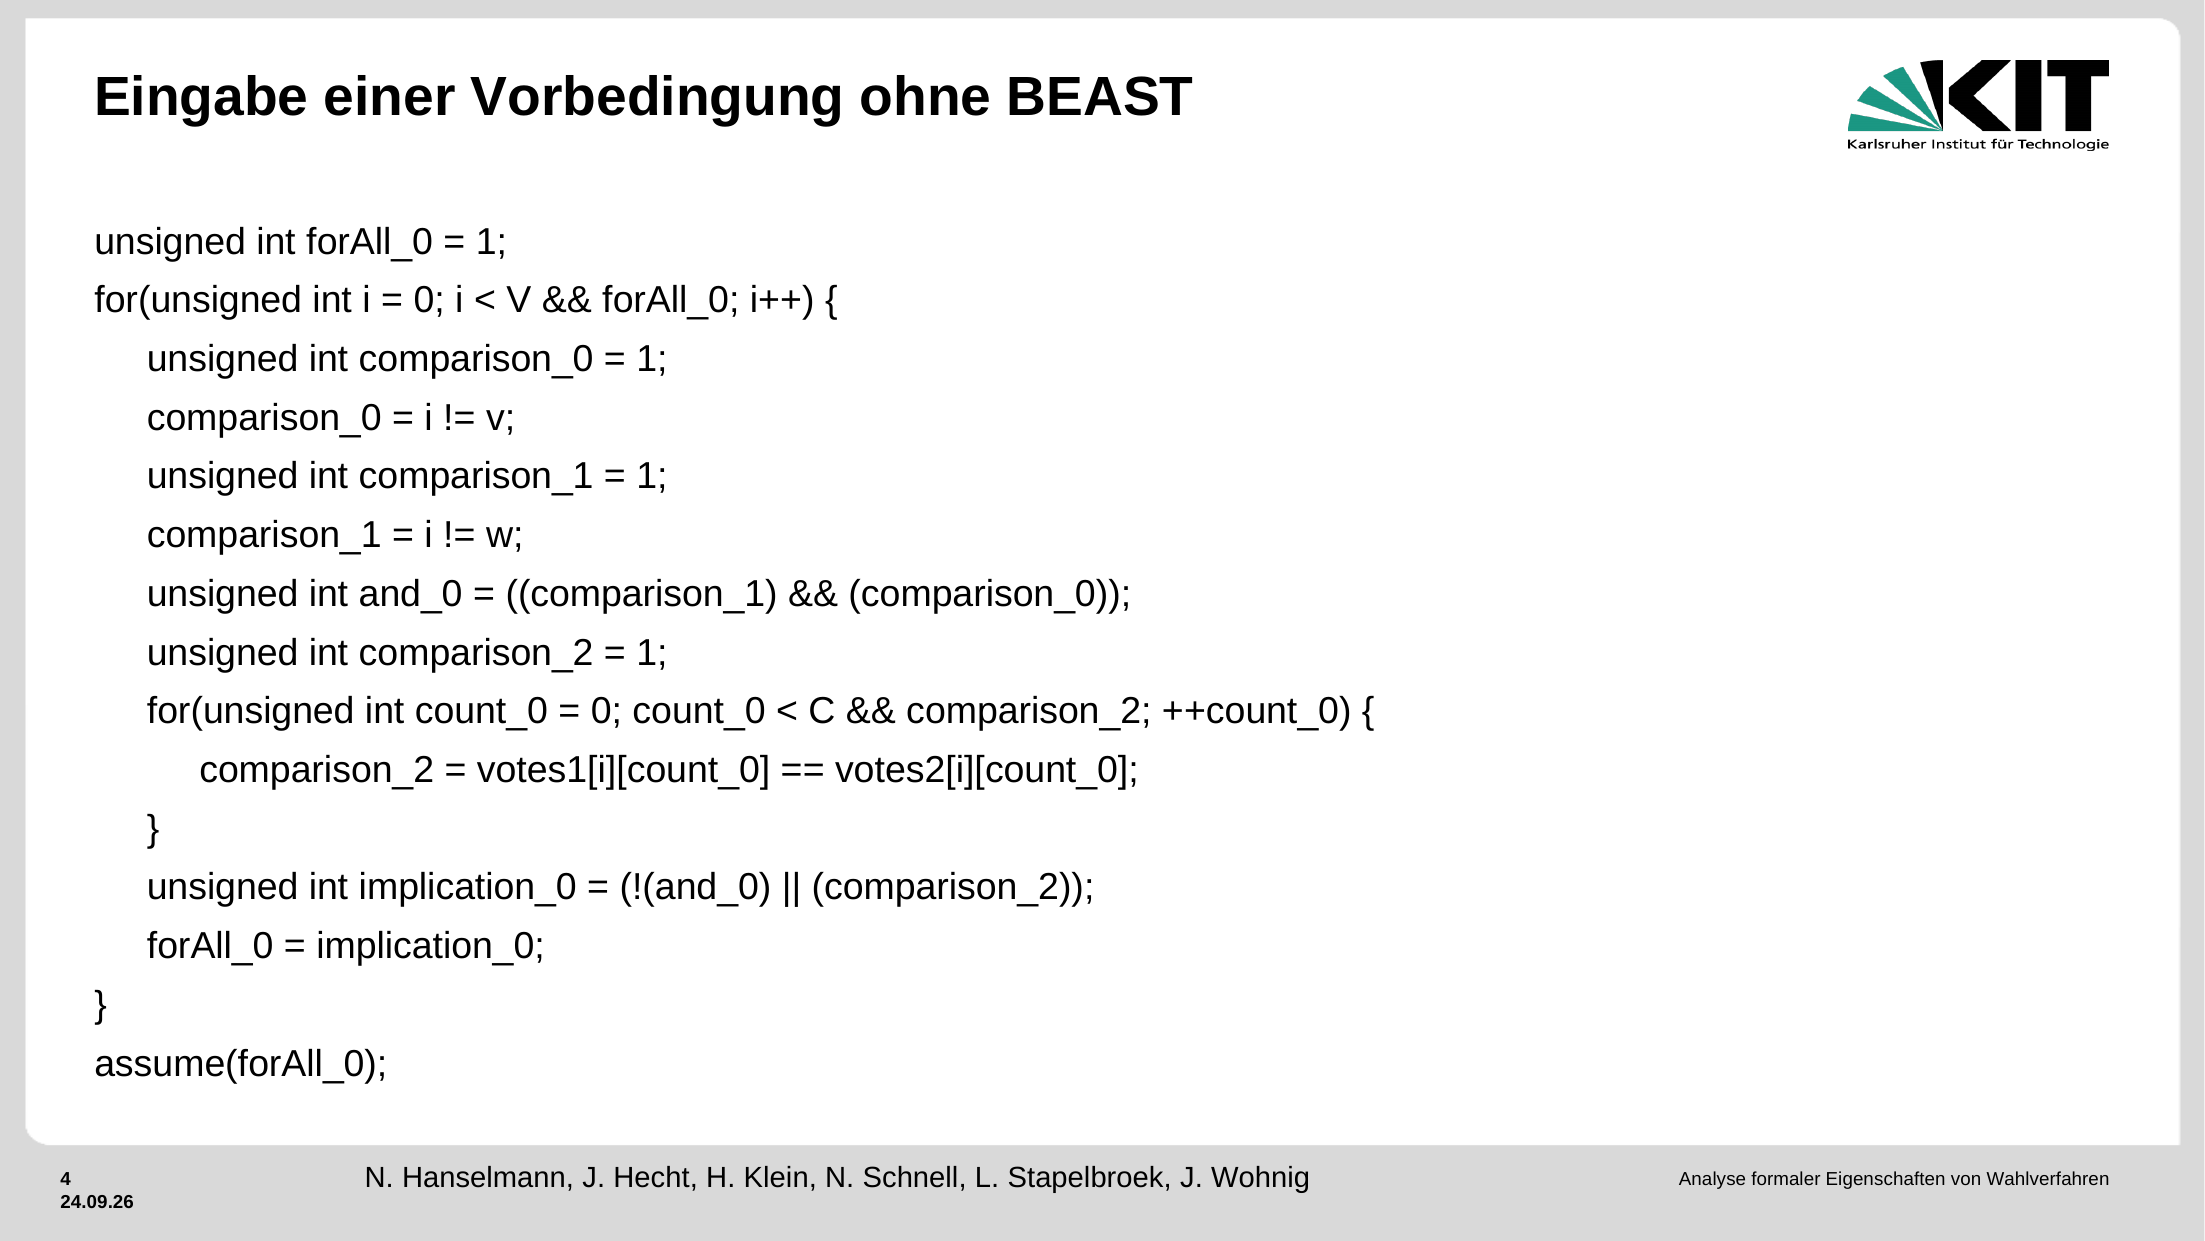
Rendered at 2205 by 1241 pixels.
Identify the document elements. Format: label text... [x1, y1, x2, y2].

picture [0, 0, 2205, 1241]
title Eingabe einer Vorbedingung ohne BEAST [94, 60, 1761, 162]
list unsigned int forAll_0 = 1; for(unsigned int i = 0; i < V && forAll_0; i++) { unsigned int comparison_0 = 1; comparison_0 = i != v; unsigned int comparison_1 = 1; comparison_1 = i != w; unsigned int and_0 = ((comparison_1) && (comparison_0)); unsigned int comparison_2 = 1; for(unsigned int count_0 = 0; count_0 < C && comparison_2; ++count_0) { comparison_2 = votes1[i][count_0] == votes2[i][count_0]; } unsigned int implication_0 = (!(and_0) || (comparison_2)); forAll_0 = implication_0; } assume(forAll_0); [94, 216, 2084, 1102]
